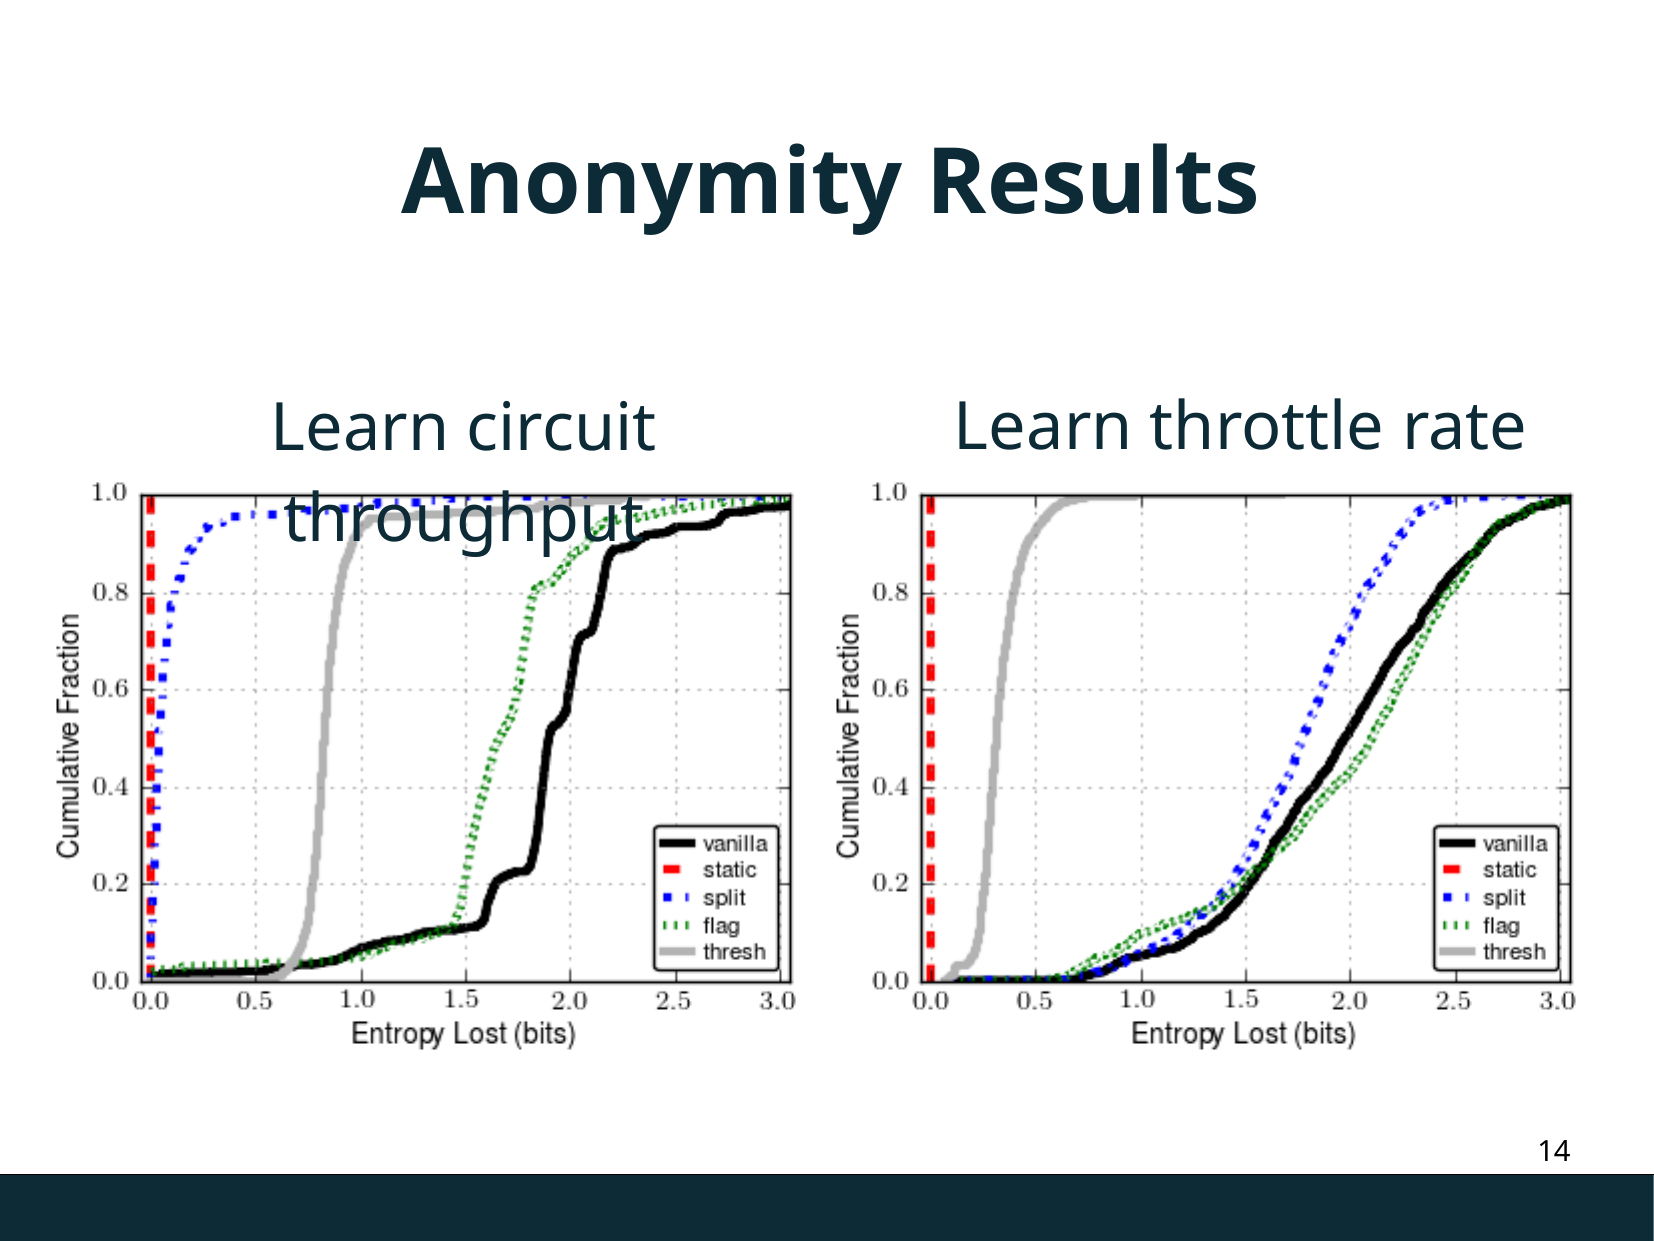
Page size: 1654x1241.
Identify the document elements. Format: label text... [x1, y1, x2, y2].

title Anonymity Results [86, 74, 1575, 282]
text_box Learn throttle rate [933, 370, 1549, 462]
text_box Learn circuit throughput [96, 371, 832, 484]
picture [21, 471, 1602, 1072]
